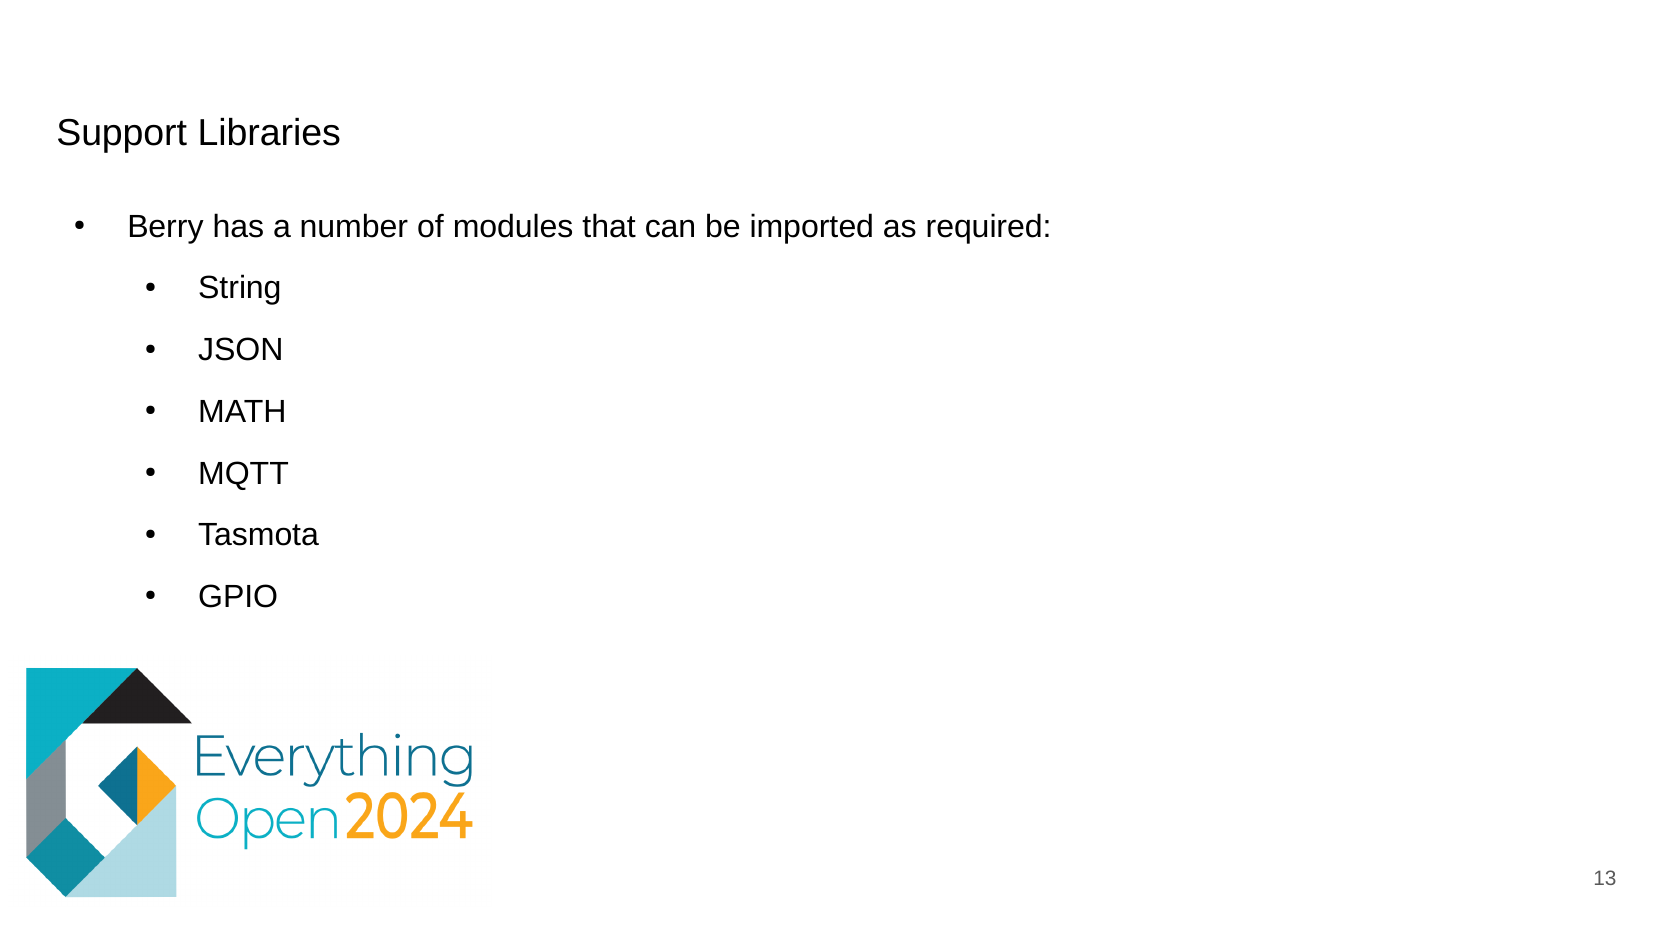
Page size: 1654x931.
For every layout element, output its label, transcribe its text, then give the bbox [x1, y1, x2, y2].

title Support Libraries [56, 80, 1598, 184]
list Berry has a number of modules that can be imported as required: String JSON MATH MQTT Tasmota GPIO [56, 208, 1598, 827]
picture [8, 655, 492, 907]
